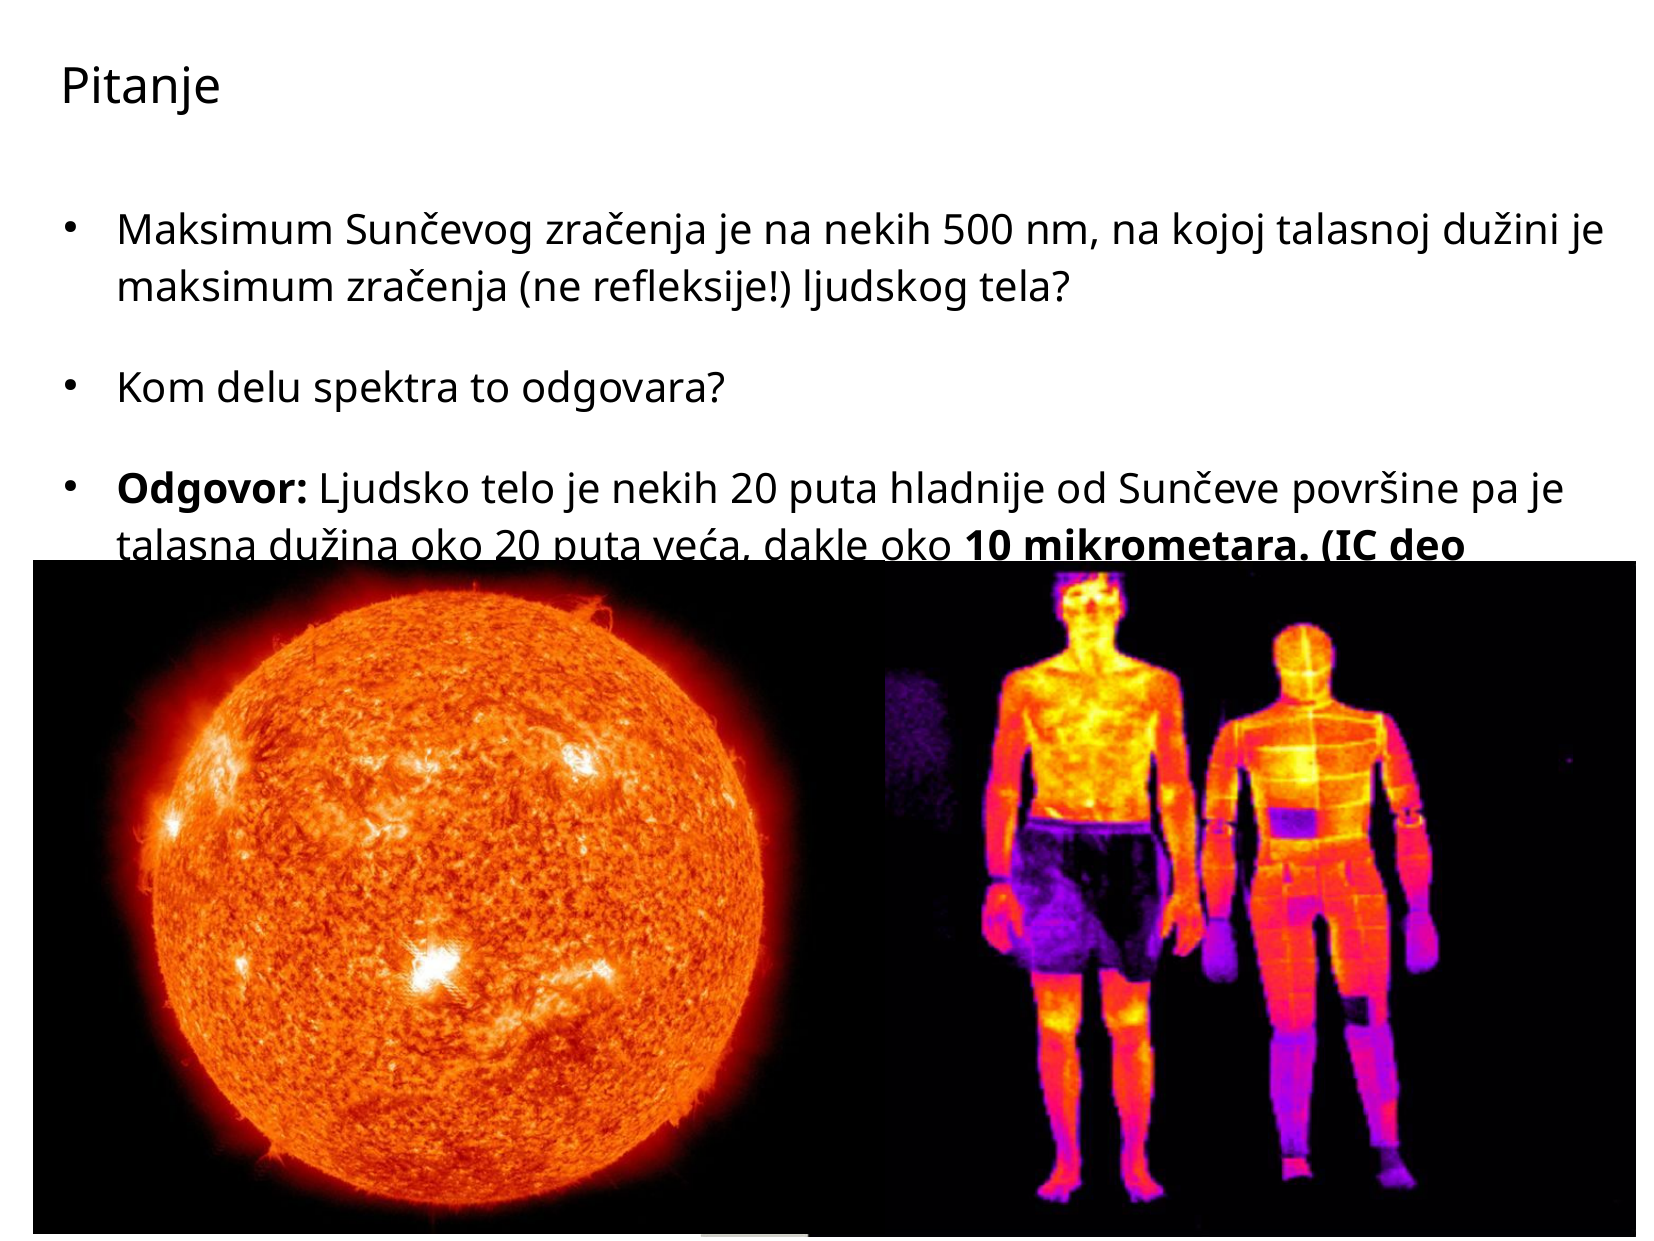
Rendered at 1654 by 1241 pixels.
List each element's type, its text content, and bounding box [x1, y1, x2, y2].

picture [33, 560, 1636, 1237]
title Pitanje [59, 17, 1648, 150]
list Maksimum Sunčevog zračenja je na nekih 500 nm, na kojoj talasnoj dužini je maksimum zračenja (ne refleksije!) ljudskog tela? Kom delu spektra to odgovara? Odgovor: Ljudsko telo je nekih 20 puta hladnije od Sunčeve površine pa je talasna dužina oko 20 puta veća, dakle oko 10 mikrometara. (IC deo spektra) [45, 199, 1635, 561]
